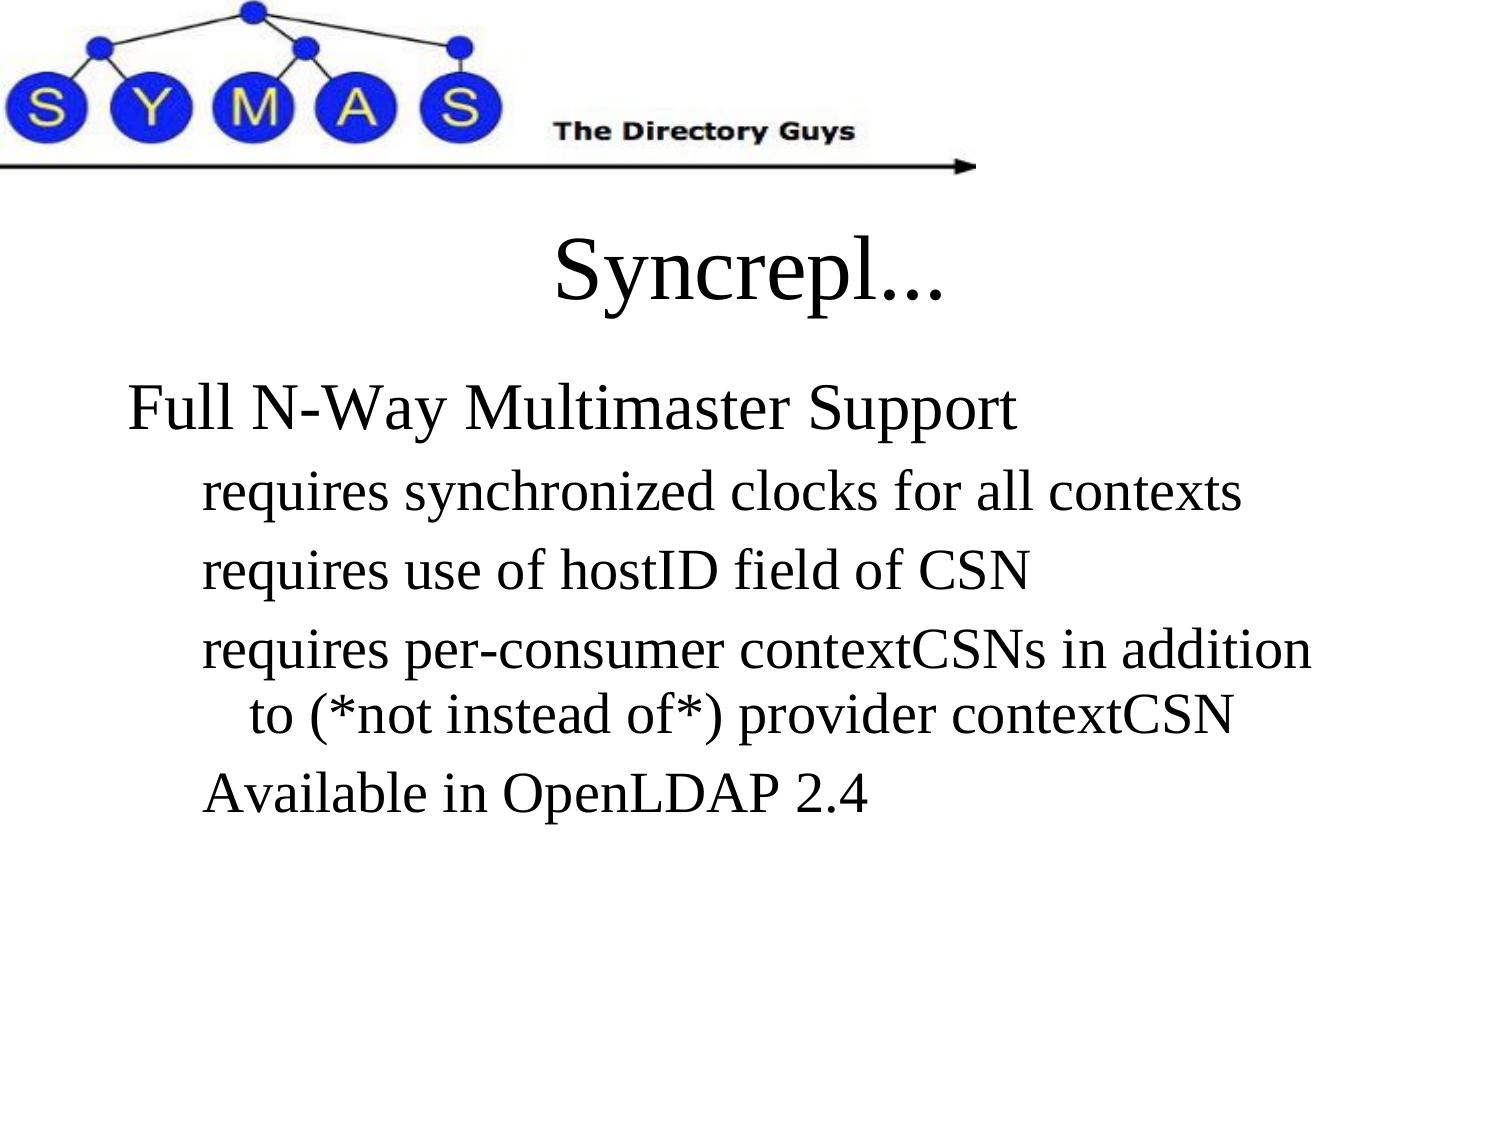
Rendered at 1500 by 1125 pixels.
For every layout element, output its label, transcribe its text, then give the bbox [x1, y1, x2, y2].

list Full N-Way Multimaster Support requires synchronized clocks for all contexts requires use of hostID field of CSN requires per-consumer contextCSNs in addition to (*not instead of*) provider contextCSN Available in OpenLDAP 2.4 [112, 362, 1388, 1038]
picture [0, 0, 976, 188]
title Syncrepl... [112, 187, 1388, 351]
